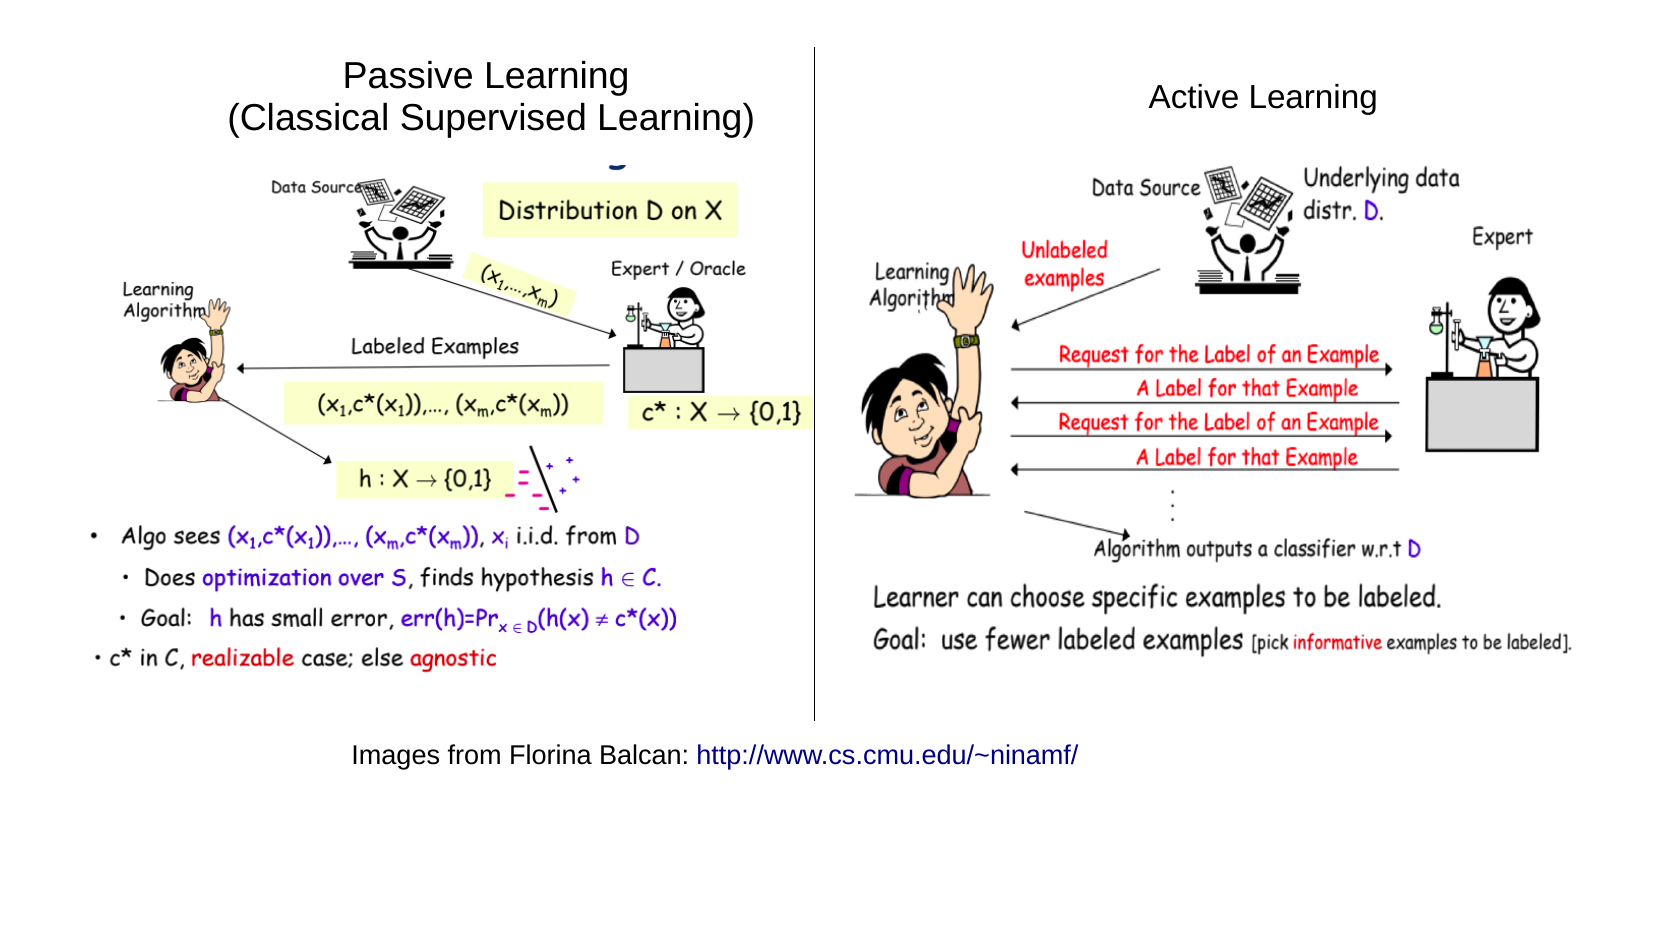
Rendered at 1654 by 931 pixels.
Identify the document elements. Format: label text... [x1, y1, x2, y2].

picture [77, 165, 814, 690]
text_box Images from Florina Balcan: http://www.cs.cmu.edu/~ninamf/ [336, 732, 1376, 790]
text_box Passive Learning (Classical Supervised Learning) [212, 47, 771, 146]
text_box Active Learning [1133, 70, 1394, 123]
picture [815, 153, 1633, 690]
